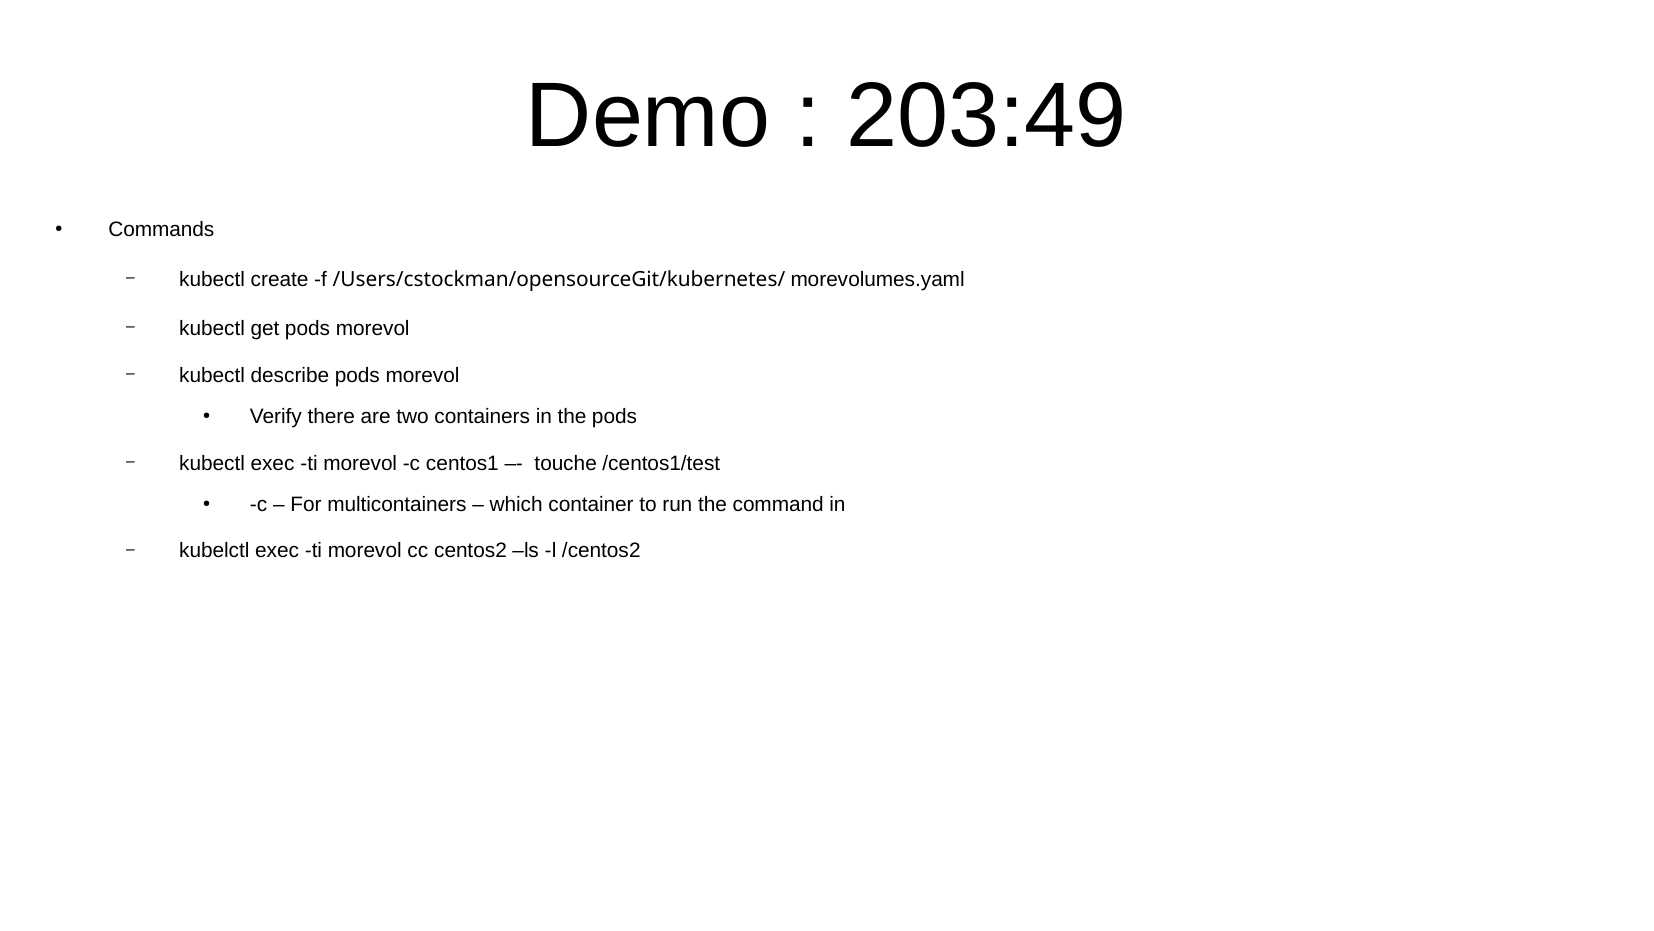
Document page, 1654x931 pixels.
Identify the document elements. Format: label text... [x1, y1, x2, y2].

title Demo : 203:49 [82, 37, 1571, 193]
list Commands kubectl create -f /Users/cstockman/opensourceGit/kubernetes/ morevolumes.yaml kubectl get pods morevol kubectl describe pods morevol Verify there are two containers in the pods kubectl exec -ti morevol -c centos1 –- touche /centos1/test -c – For multicontainers – which container to run the command in kubelctl exec -ti morevol cc centos2 –ls -l /centos2 [37, 217, 1571, 901]
